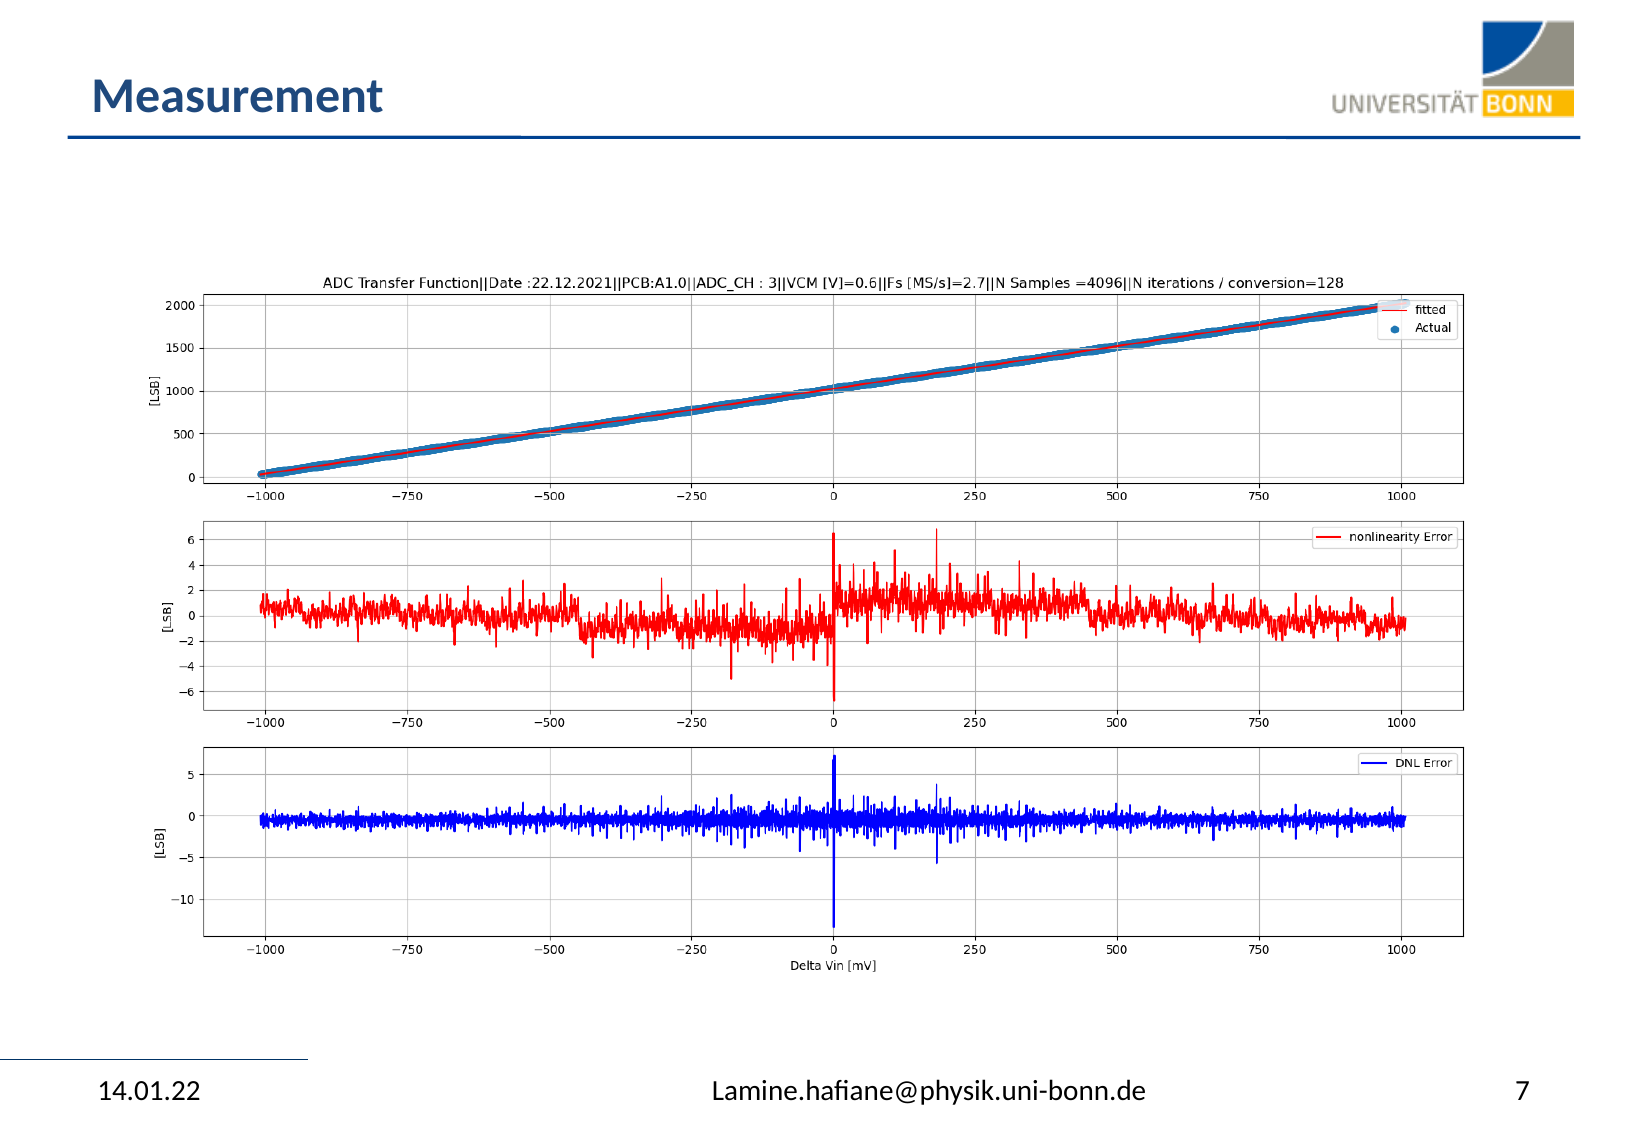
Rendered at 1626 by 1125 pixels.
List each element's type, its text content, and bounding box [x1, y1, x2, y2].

picture [0, 194, 1625, 1027]
picture [1330, 0, 1574, 137]
footer Lamine.hafiane@physik.uni-bonn.de [525, 1058, 1334, 1119]
title Measurement [76, 55, 1306, 150]
slide_number <number> [1356, 1058, 1545, 1119]
slide_number 14.01.22 [82, 1058, 513, 1119]
